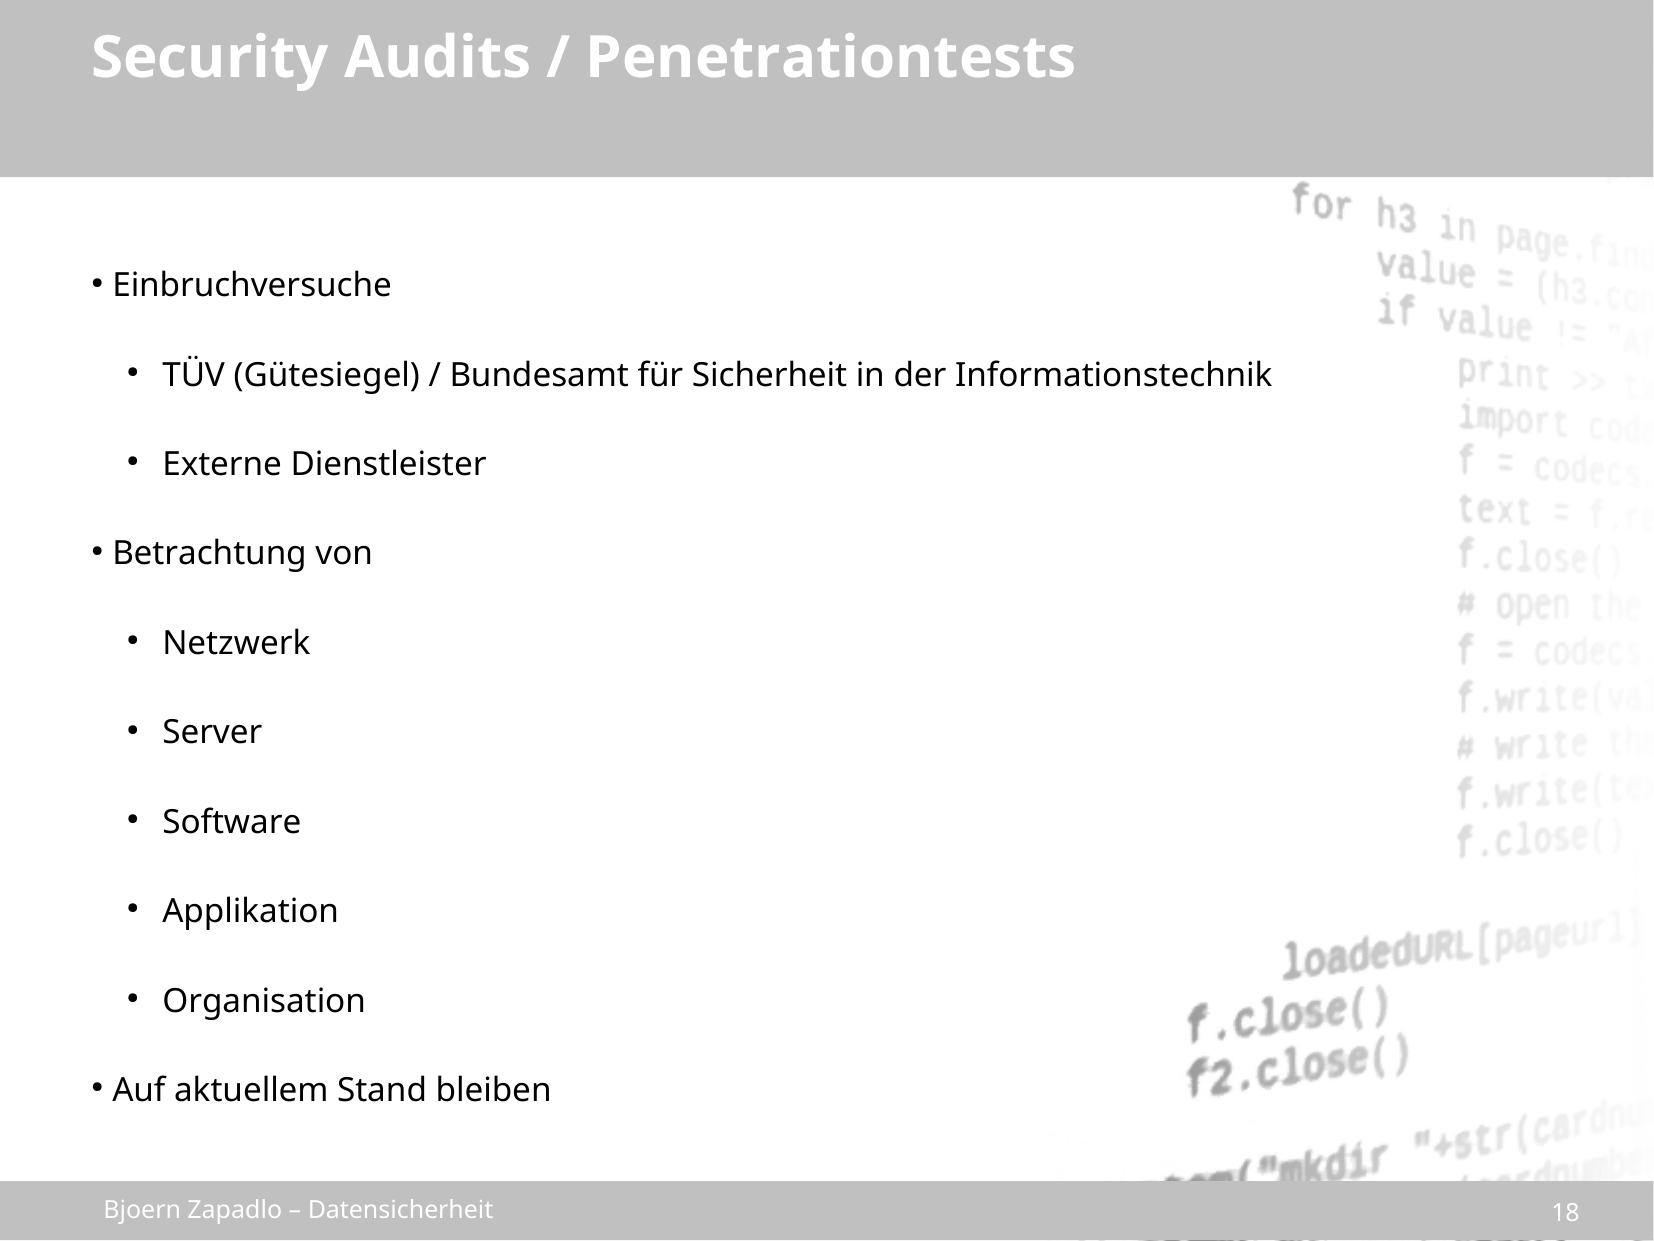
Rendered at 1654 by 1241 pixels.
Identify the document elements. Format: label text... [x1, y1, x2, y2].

picture [0, 178, 1654, 1181]
text_box Security Audits / Penetrationtests [76, 17, 1444, 98]
text_box Einbruchversuche TÜV (Gütesiegel) / Bundesamt für Sicherheit in der Informationstechnik Externe Dienstleister Betrachtung von Netzwerk Server Software Applikation Organisation Auf aktuellem Stand bleiben [76, 236, 1432, 1116]
